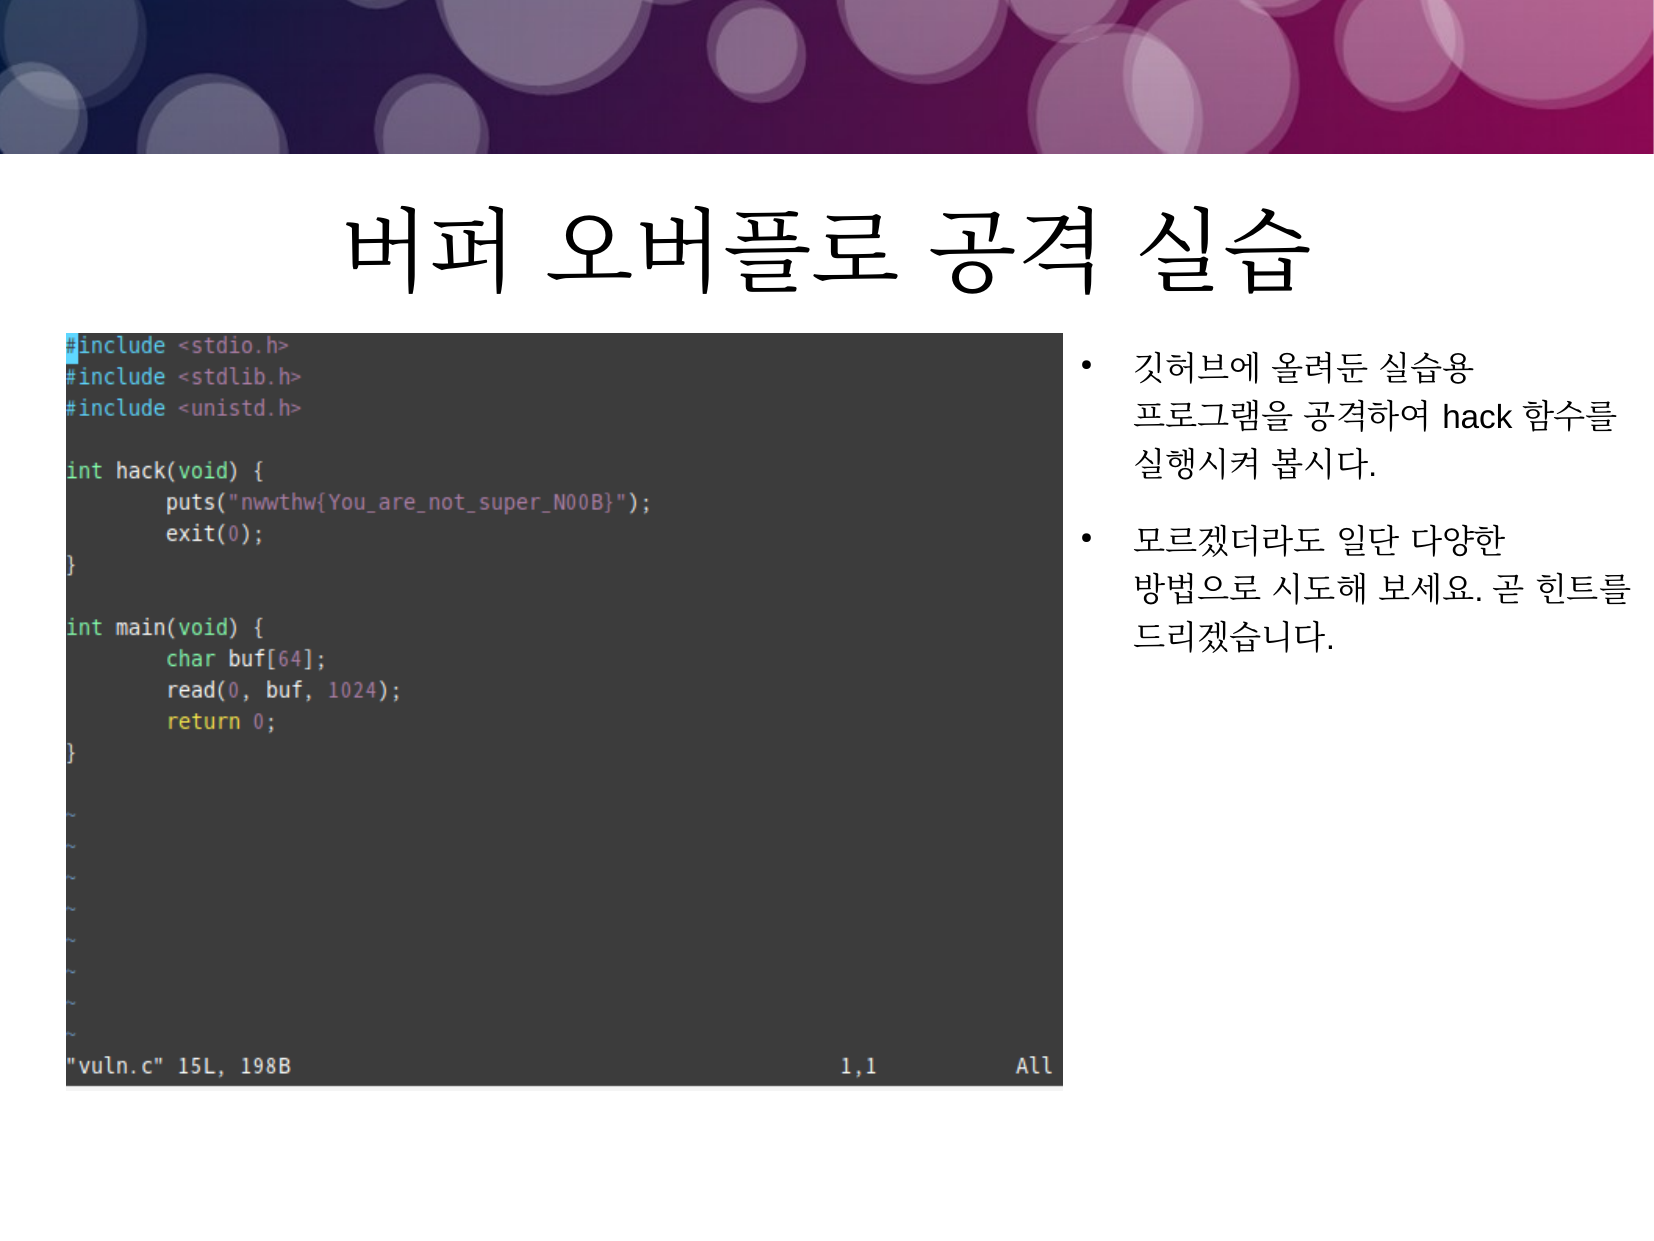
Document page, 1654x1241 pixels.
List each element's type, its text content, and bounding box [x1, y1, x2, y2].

list 깃허브에 올려둔 실습용 프로그램을 공격하여 hack 함수를 실행시켜 봅시다. 모르겠더라도 일단 다양한 방법으로 시도해 보세요. 곧 힌트를 드리겠습니다. [1063, 342, 1642, 1063]
title 버퍼 오버플로 공격 실습 [82, 159, 1571, 331]
picture [66, 333, 1063, 1091]
picture [0, 0, 1654, 154]
